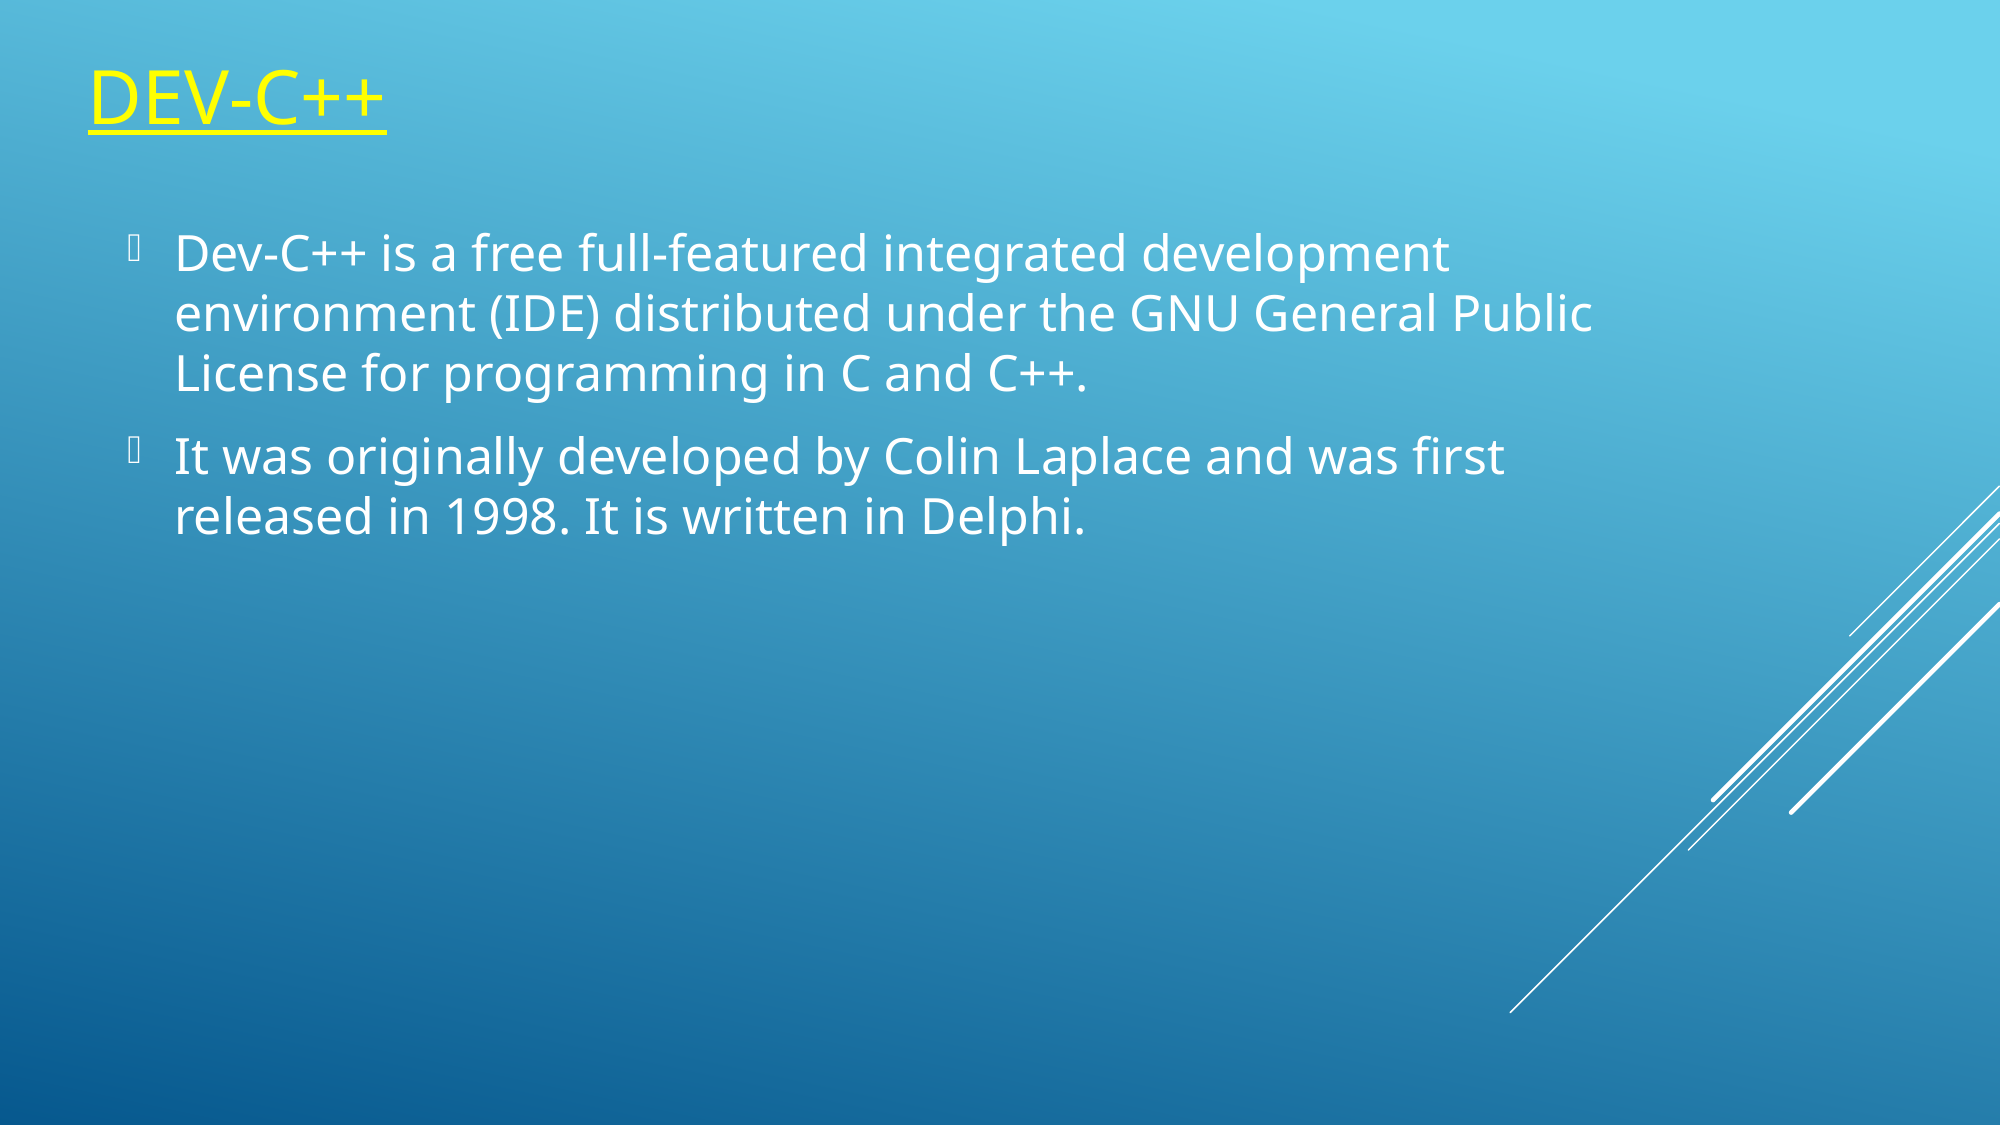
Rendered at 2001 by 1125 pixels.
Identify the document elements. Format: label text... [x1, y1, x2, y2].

title Dev-C++ [72, 16, 1853, 185]
list Dev-C++ is a free full-featured integrated development environment (IDE) distributed under the GNU General Public License for programming in C and C++. It was originally developed by Colin Laplace and was first released in 1998. It is written in Delphi. [112, 214, 1664, 1015]
